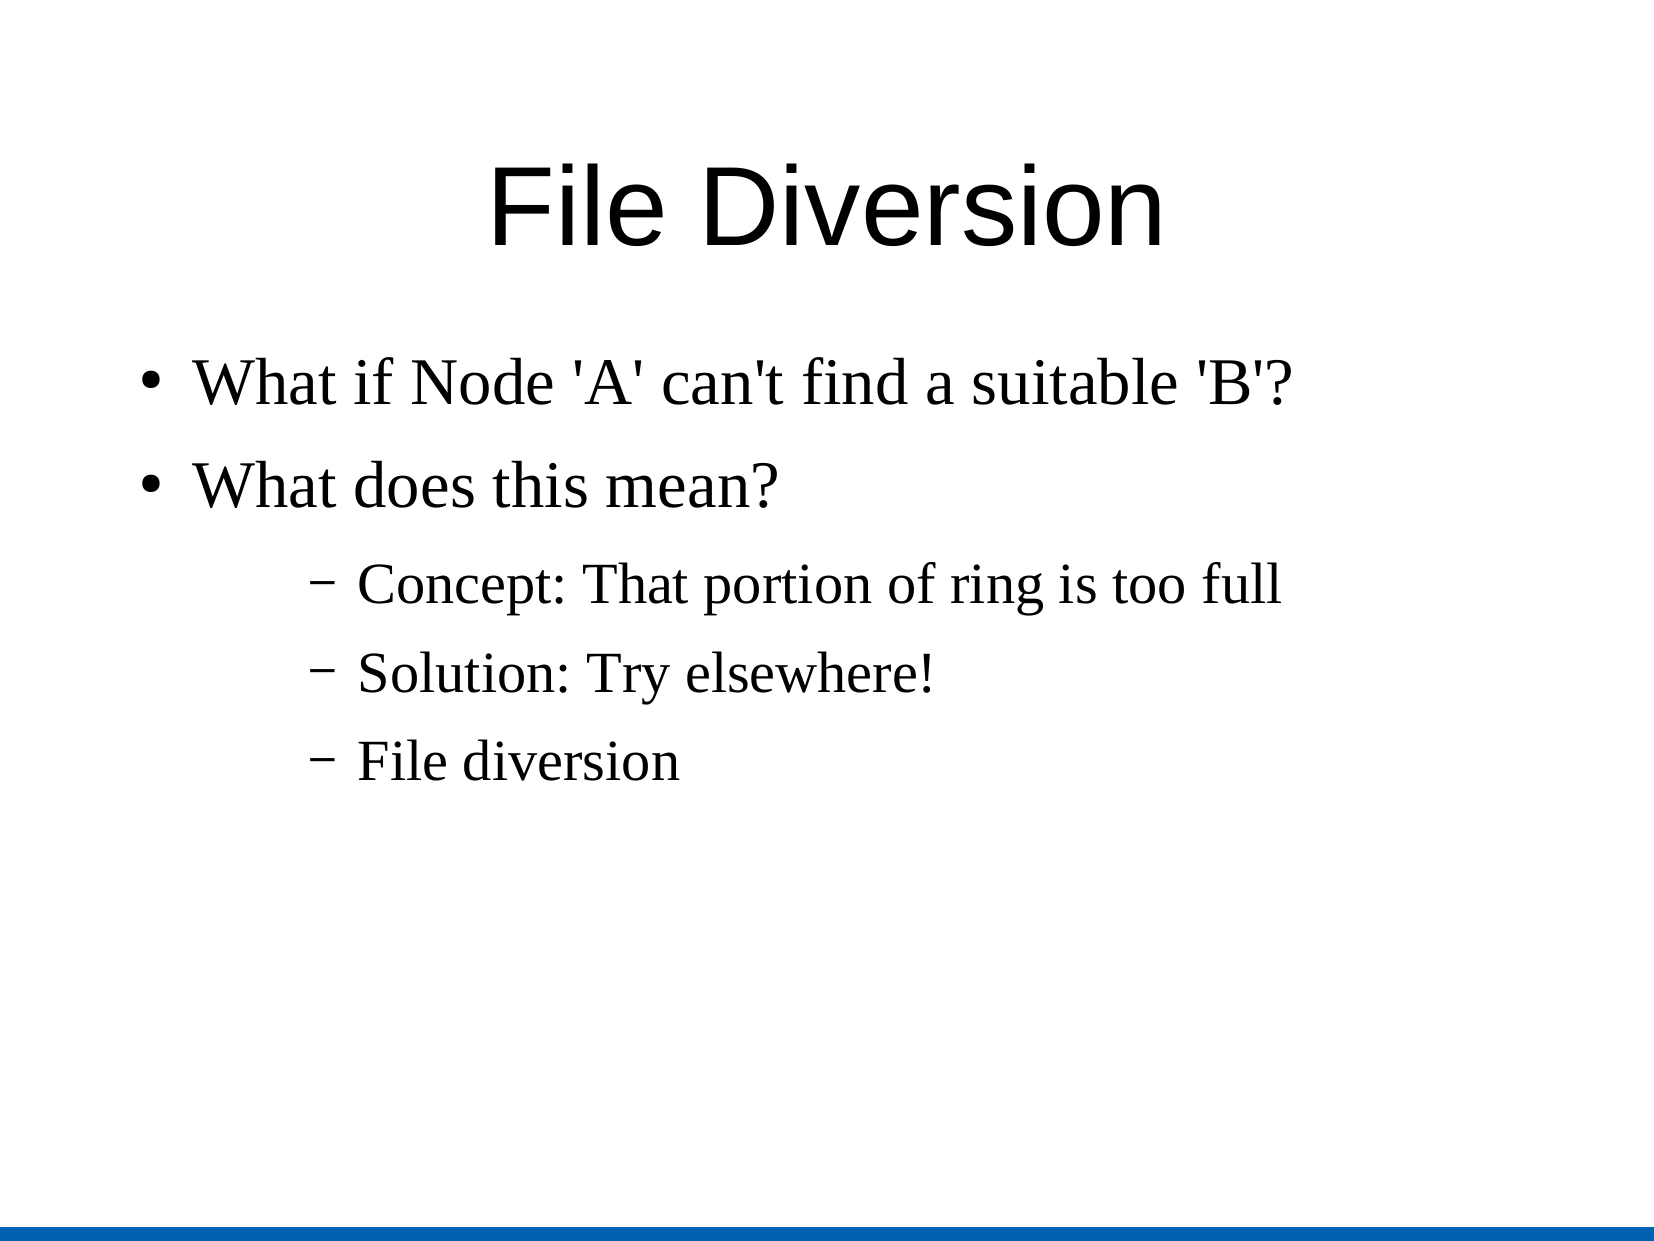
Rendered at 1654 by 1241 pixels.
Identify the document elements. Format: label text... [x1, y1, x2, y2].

title File Diversion [121, 102, 1533, 311]
list What if Node 'A' can't find a suitable 'B'? What does this mean? Concept: That portion of ring is too full Solution: Try elsewhere! File diversion [121, 344, 1533, 1127]
